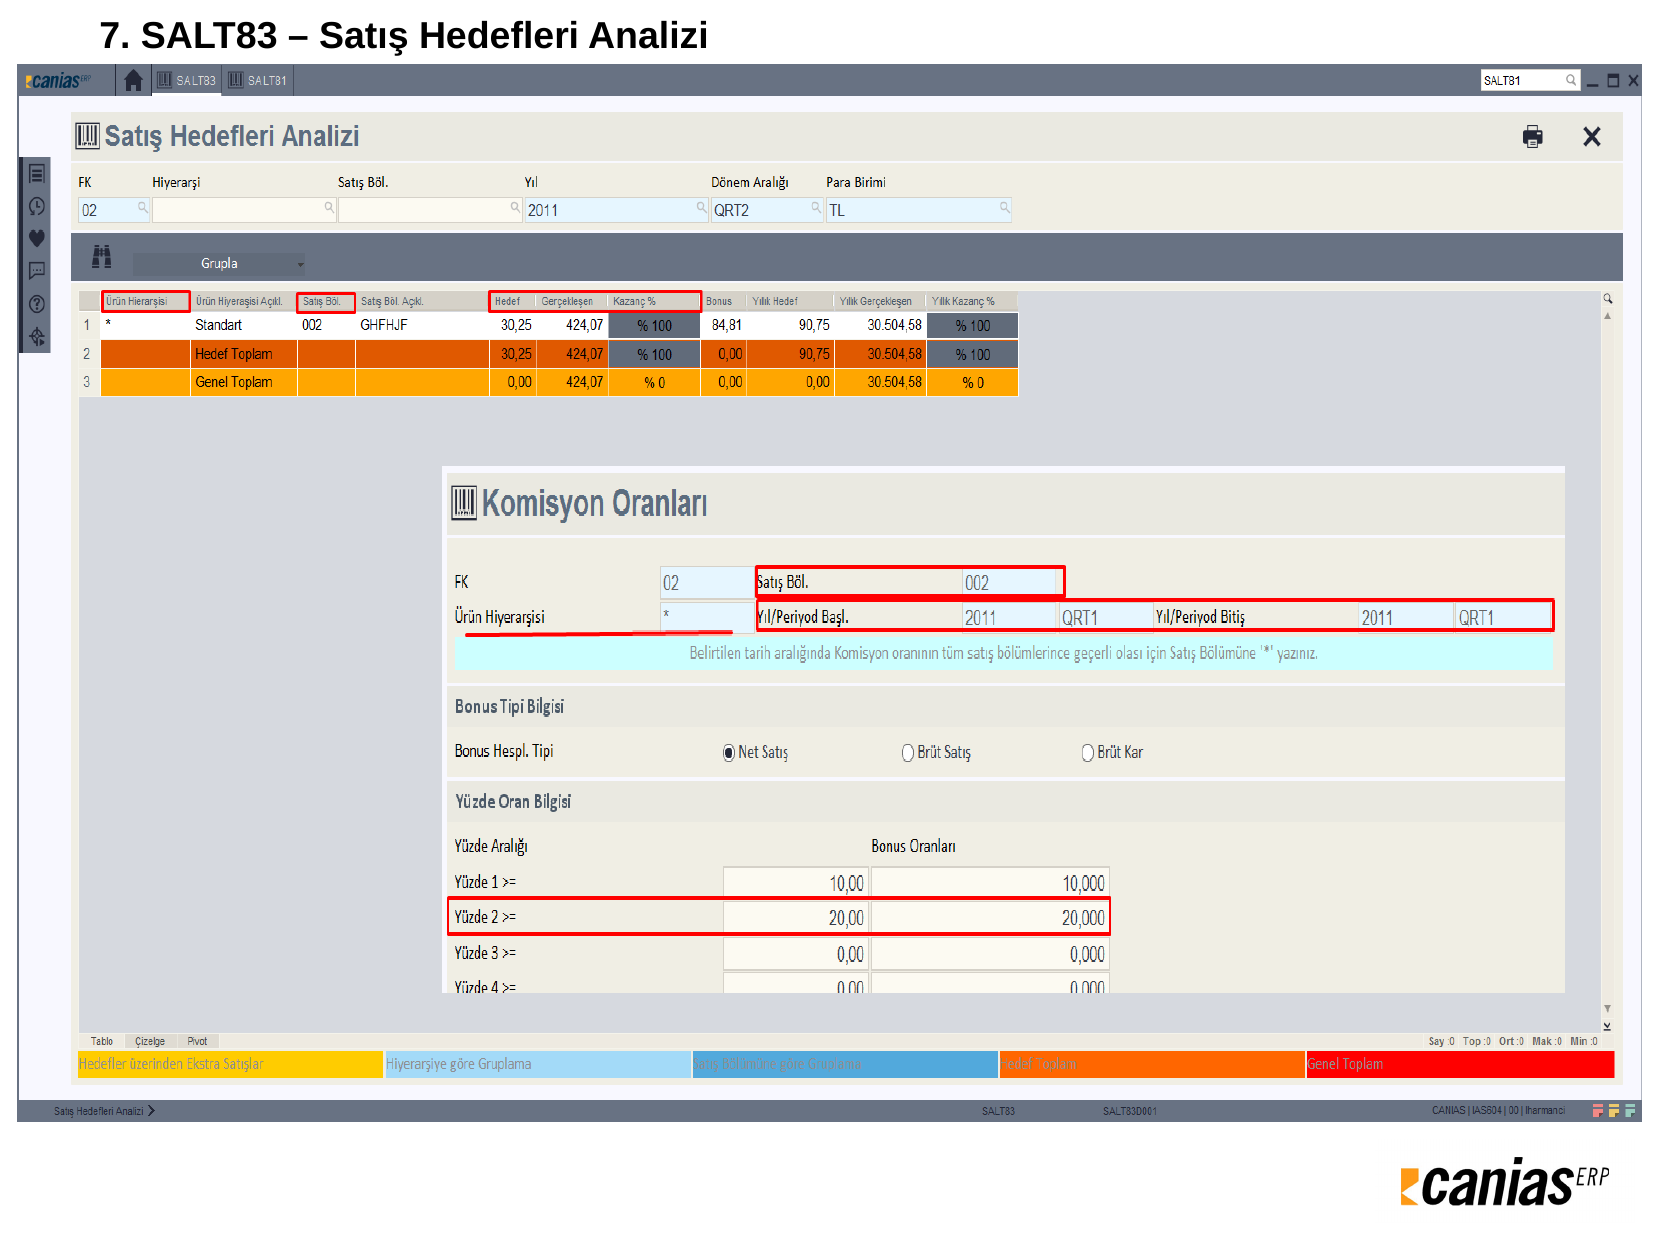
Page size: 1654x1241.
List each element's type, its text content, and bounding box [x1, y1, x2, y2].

text_box 7. SALT83 – Satış Hedefleri Analizi [10, 6, 1625, 65]
picture [1375, 1139, 1635, 1223]
picture [17, 64, 1642, 1123]
